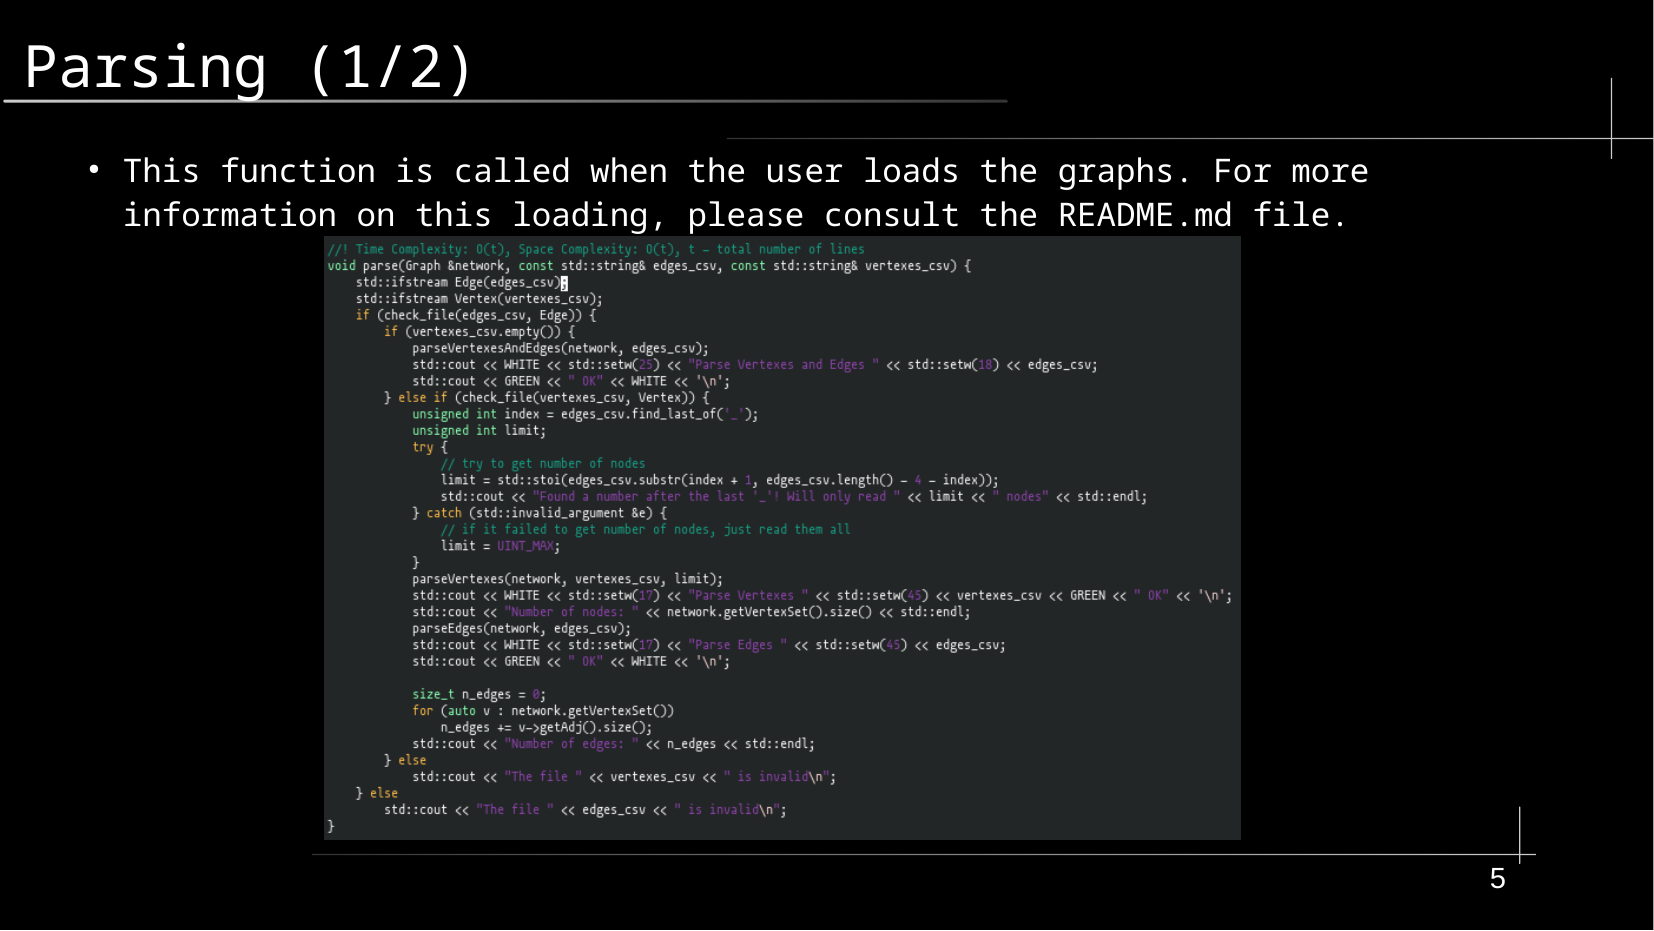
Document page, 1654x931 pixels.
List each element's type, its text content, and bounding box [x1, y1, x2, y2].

title Parsing (1/2) [23, 11, 1589, 119]
list This function is called when the user loads the graphs. For more information on this loading, please consult the README.md file. [76, 147, 1565, 237]
picture [324, 236, 1241, 840]
